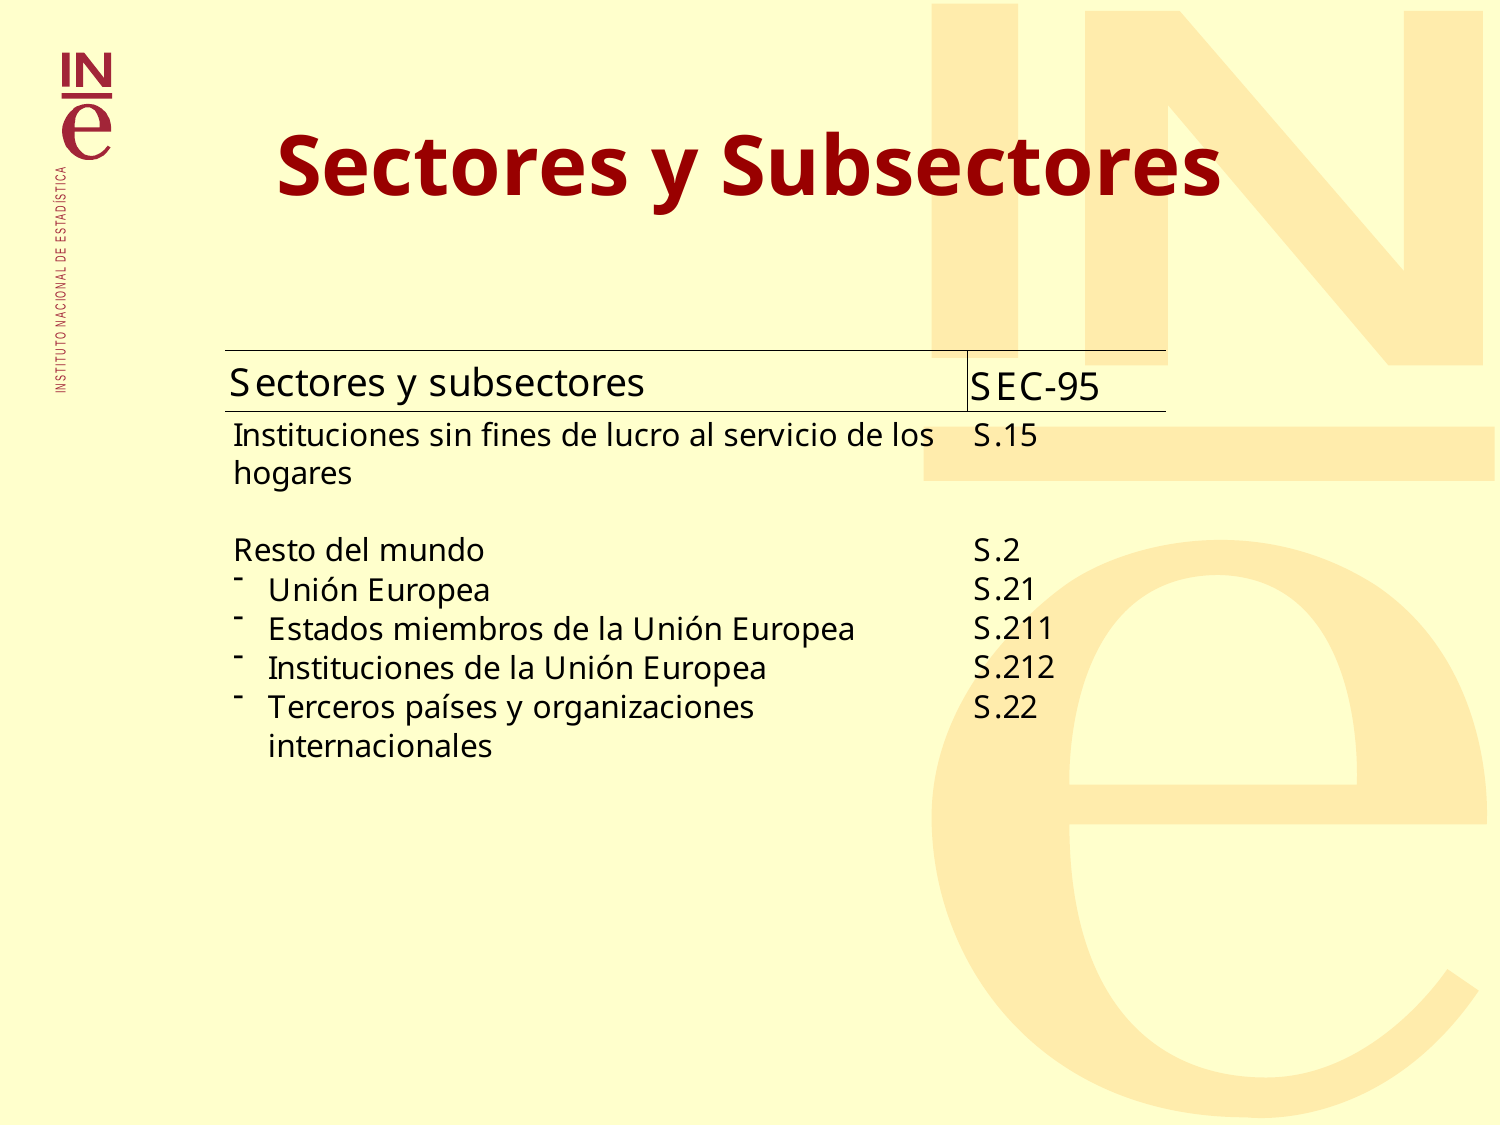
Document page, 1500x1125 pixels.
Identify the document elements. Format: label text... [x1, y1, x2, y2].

title Sectores y Subsectores [112, 99, 1388, 288]
chart [225, 350, 1202, 783]
